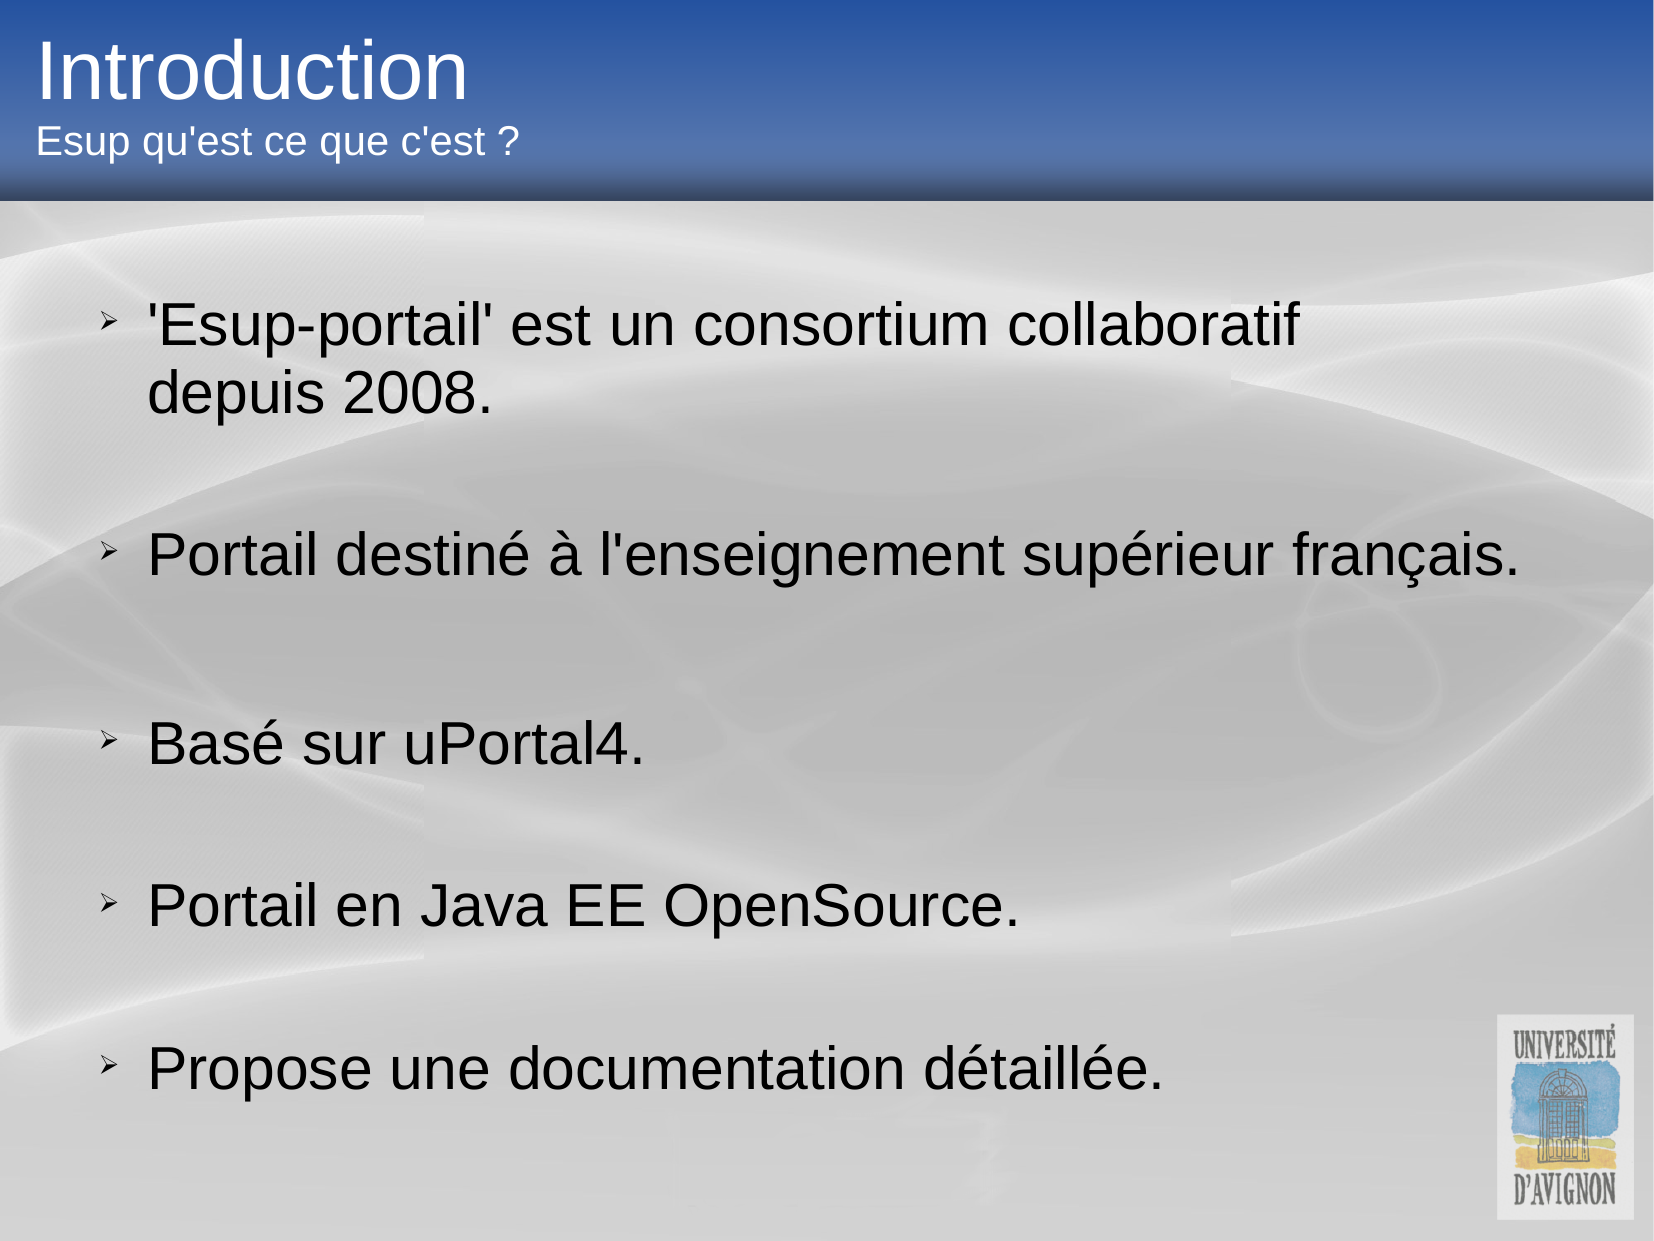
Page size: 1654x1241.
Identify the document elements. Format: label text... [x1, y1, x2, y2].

list 'Esup-portail' est un consortium collaboratif depuis 2008. Portail destiné à l'enseignement supérieur français. Basé sur uPortal4. Portail en Java EE OpenSource. Propose une documentation détaillée. [82, 290, 1571, 1109]
picture [0, 0, 1654, 1241]
title Introduction Esup qu'est ce que c'est ? [35, 0, 1498, 213]
